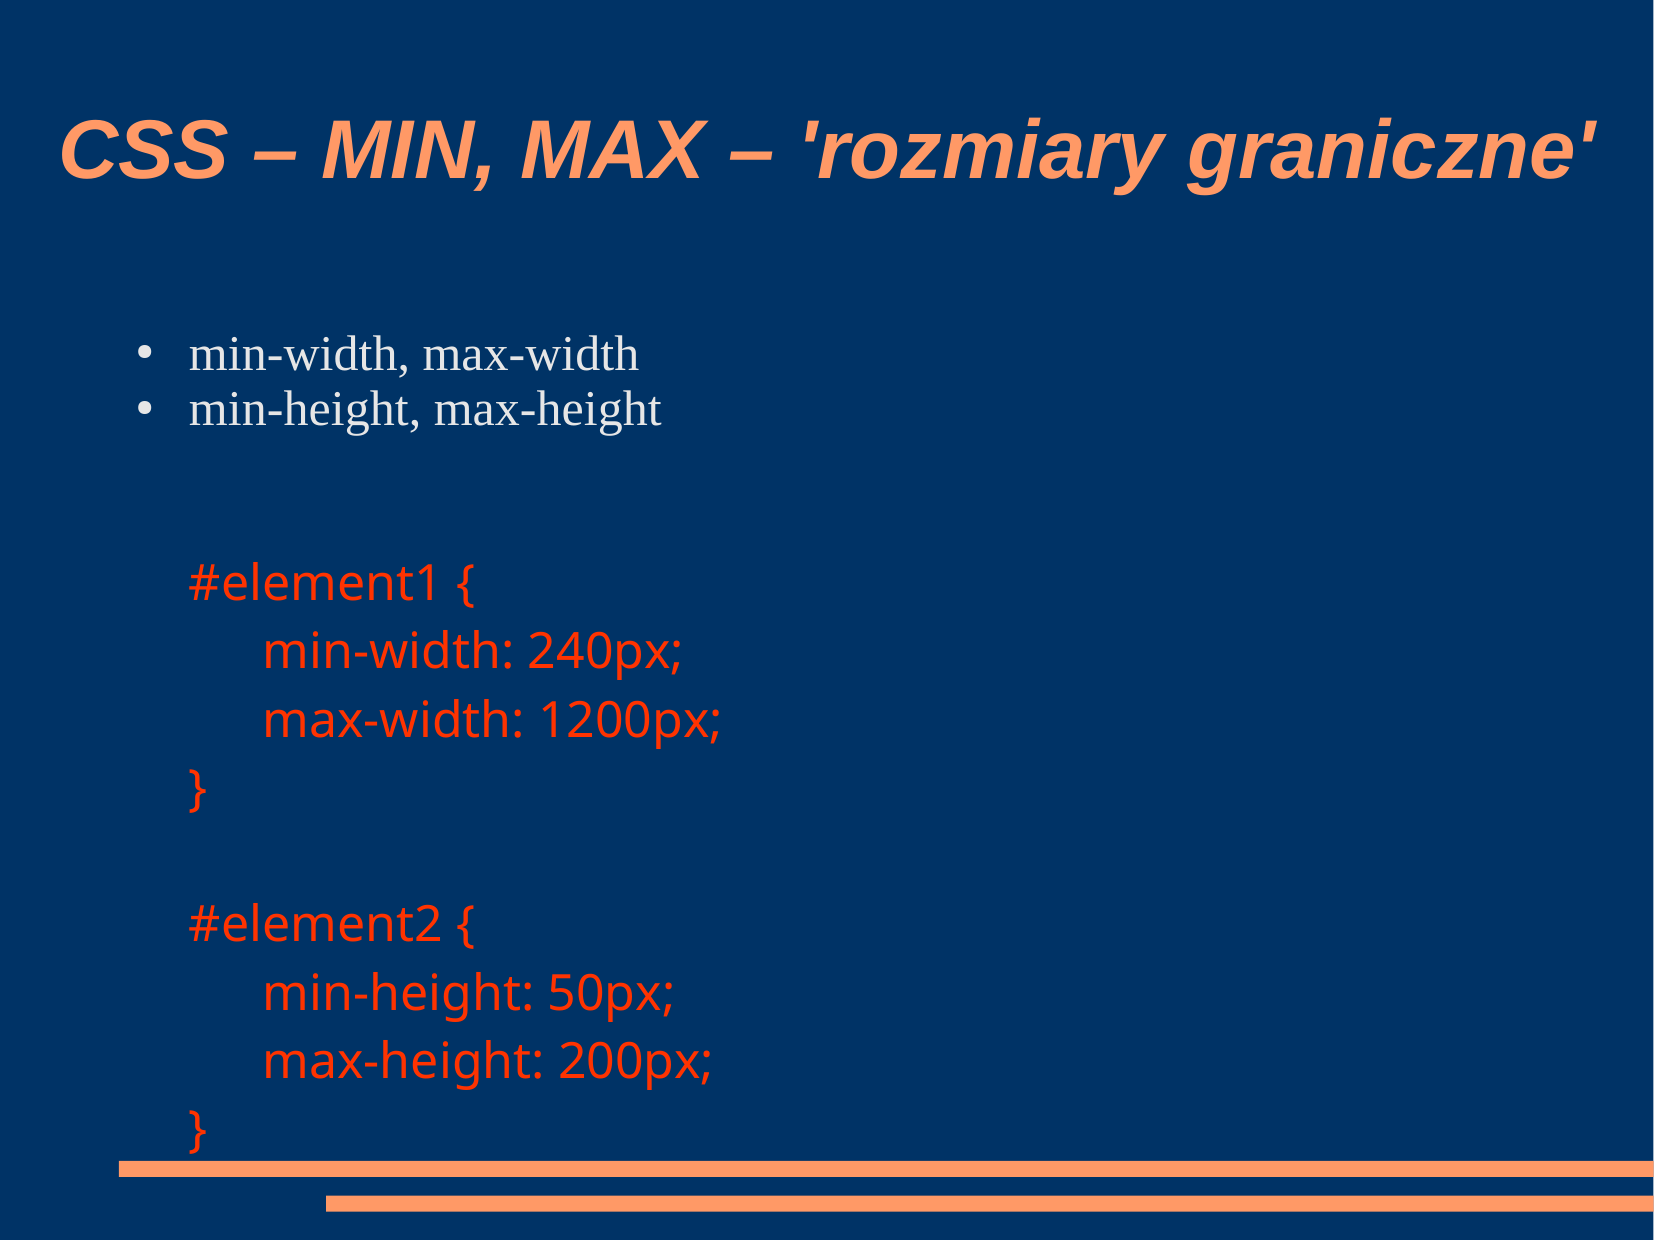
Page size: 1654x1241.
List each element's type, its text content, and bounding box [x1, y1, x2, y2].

list min-width, max-width min-height, max-height #element1 { min-width: 240px; max-width: 1200px; } #element2 { min-height: 50px; max-height: 200px; } [118, 270, 1558, 1205]
title CSS – MIN, MAX – 'rozmiary graniczne' [58, 46, 1598, 254]
